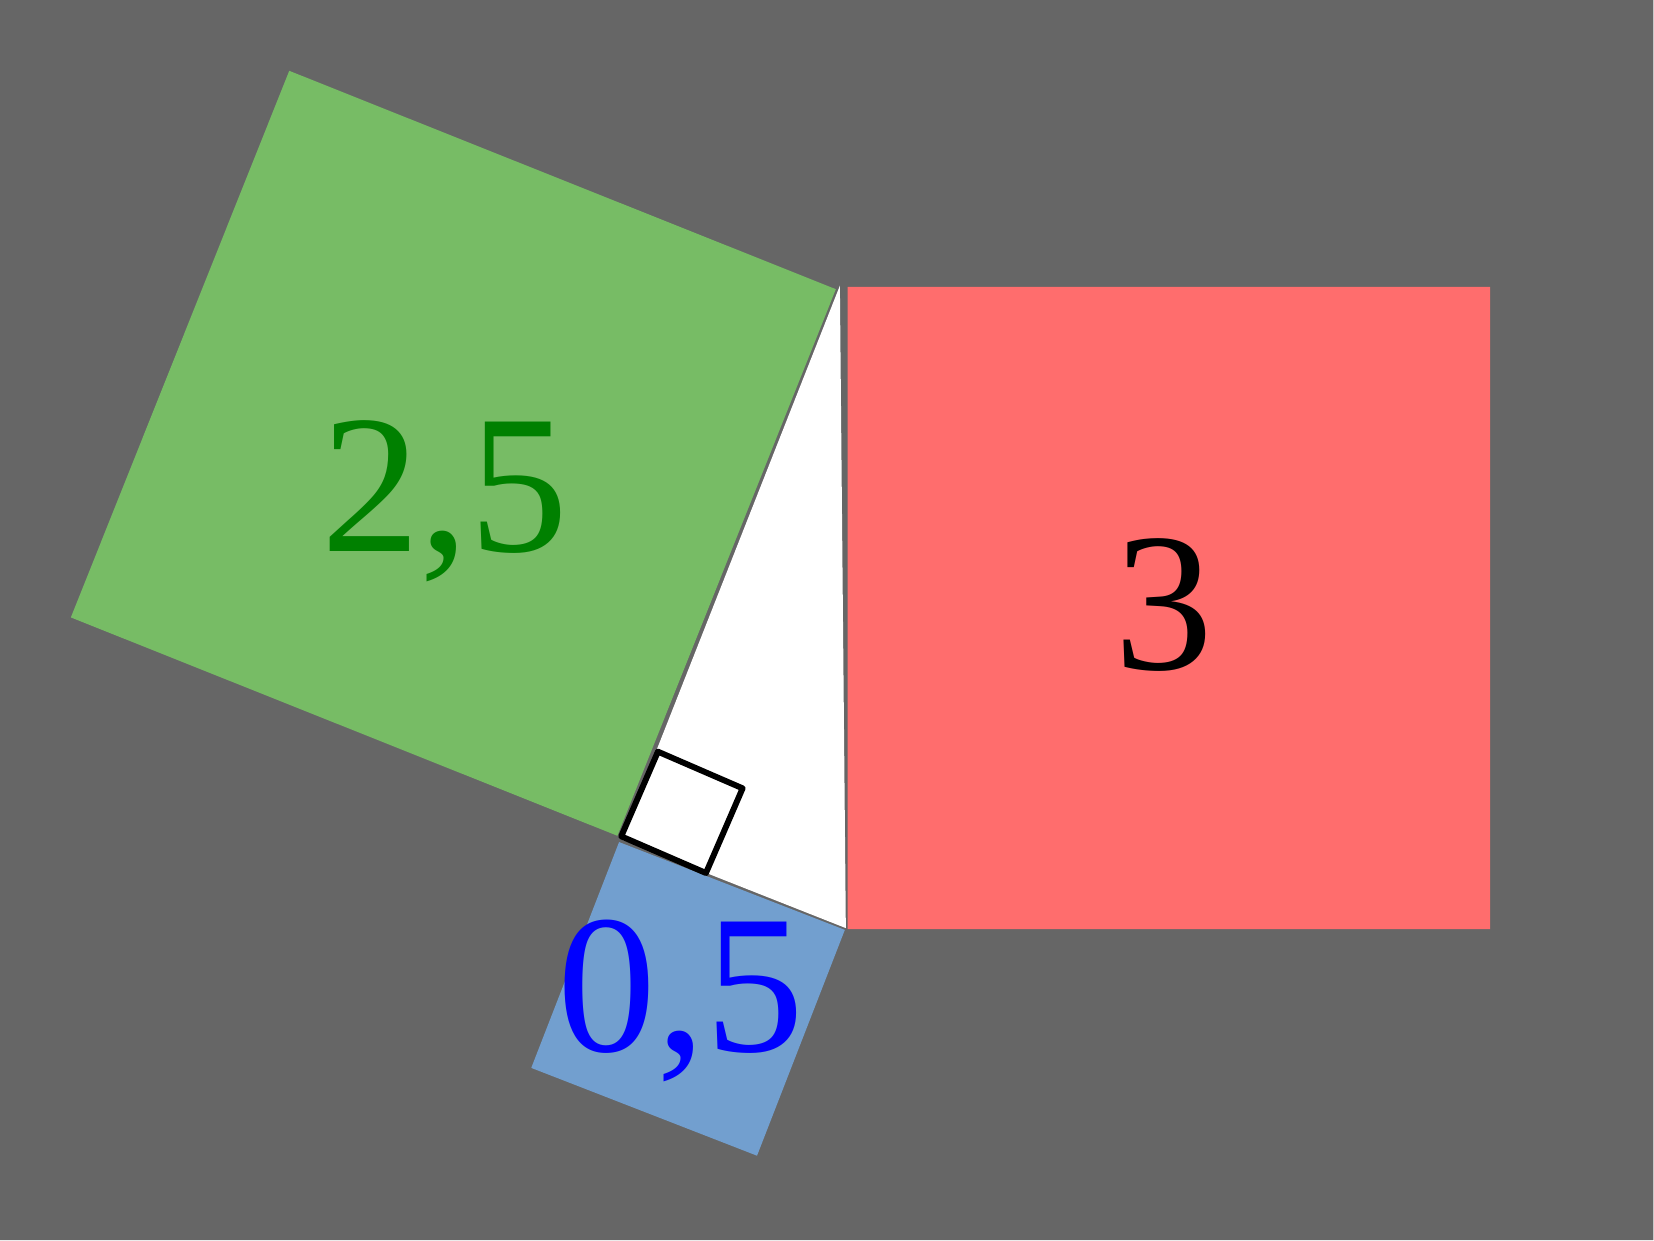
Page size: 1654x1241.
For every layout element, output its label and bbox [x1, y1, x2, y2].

chart [507, 878, 857, 1099]
chart [1065, 496, 1264, 717]
chart [271, 377, 619, 599]
text_box [0, 0, 1654, 1241]
